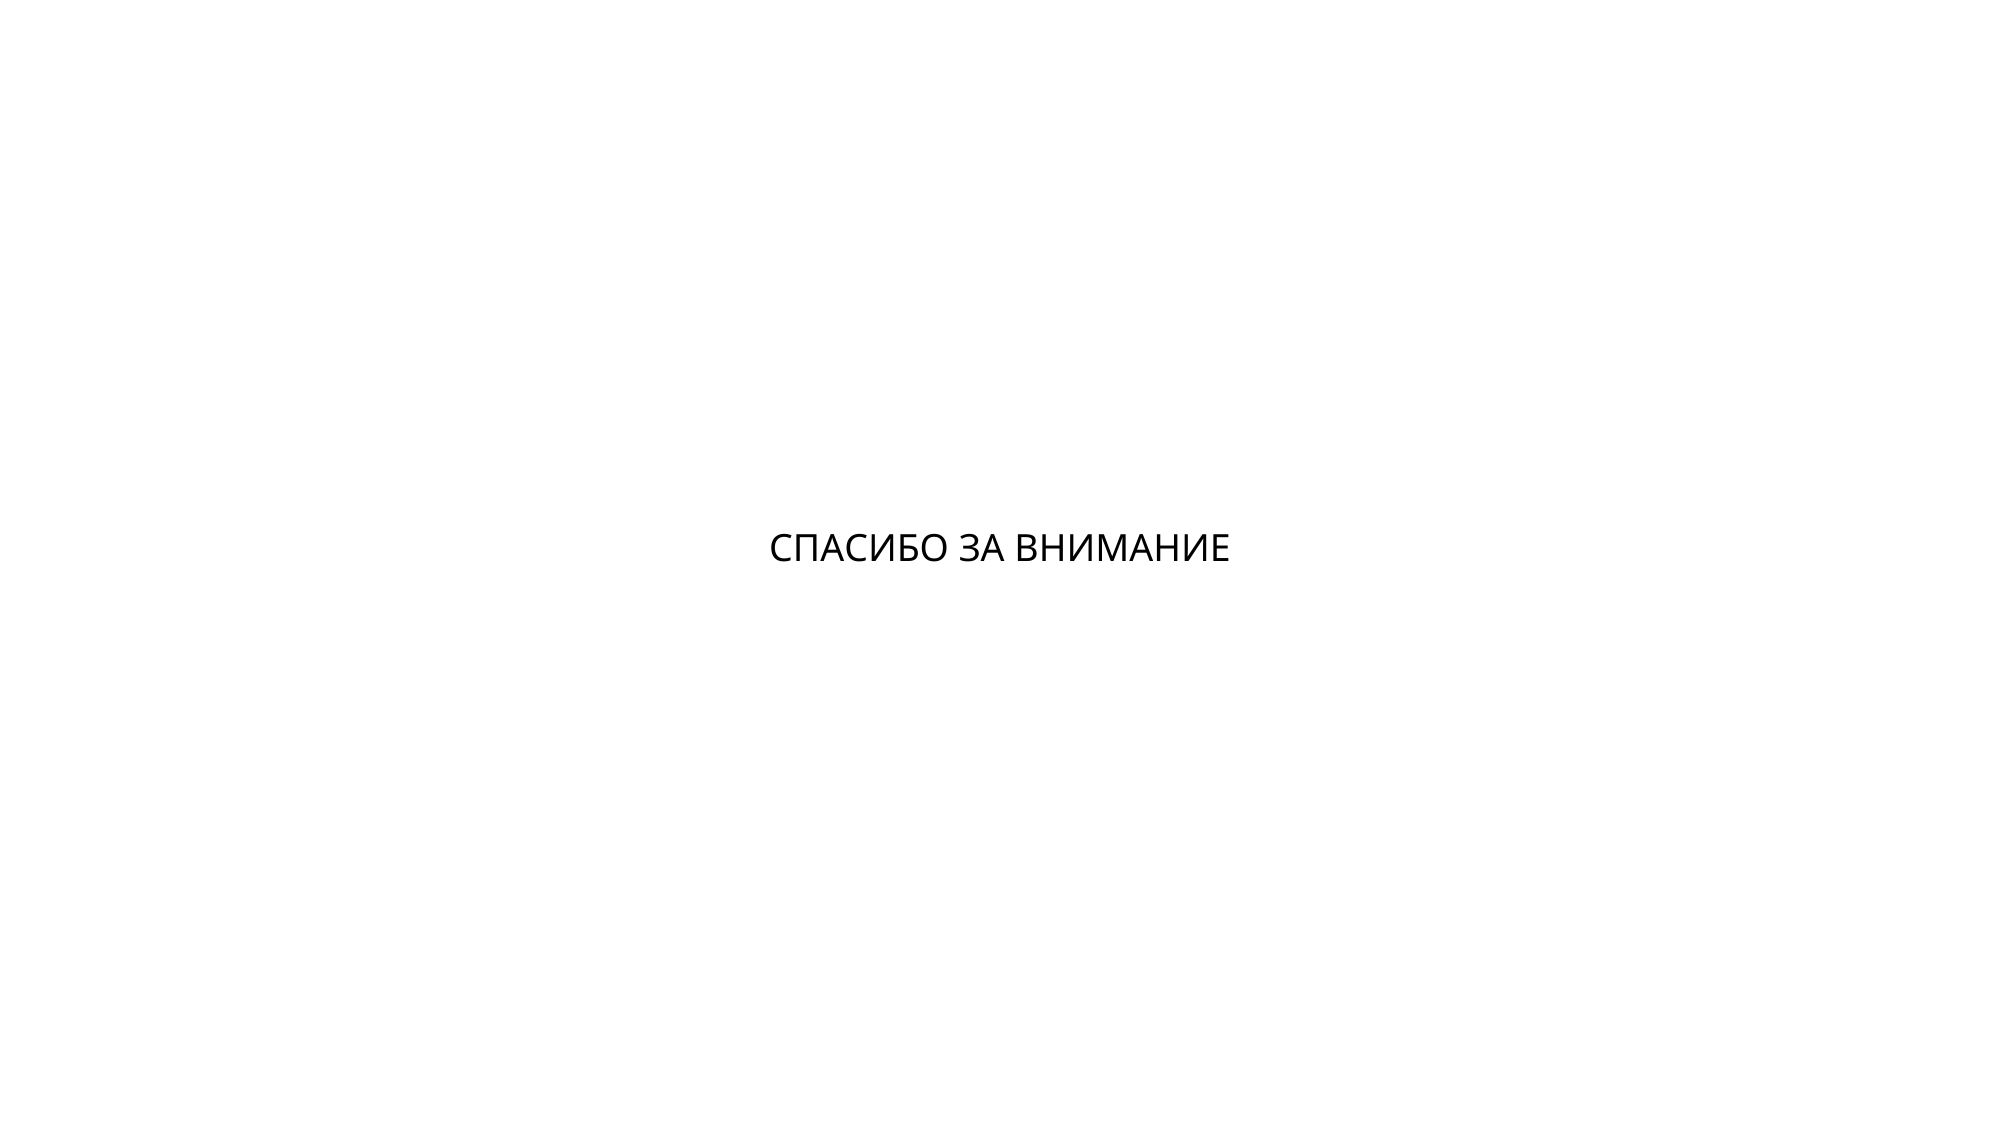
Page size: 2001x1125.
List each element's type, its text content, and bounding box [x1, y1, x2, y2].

title СПАСИБО ЗА ВНИМАНИЕ [137, 437, 1863, 656]
